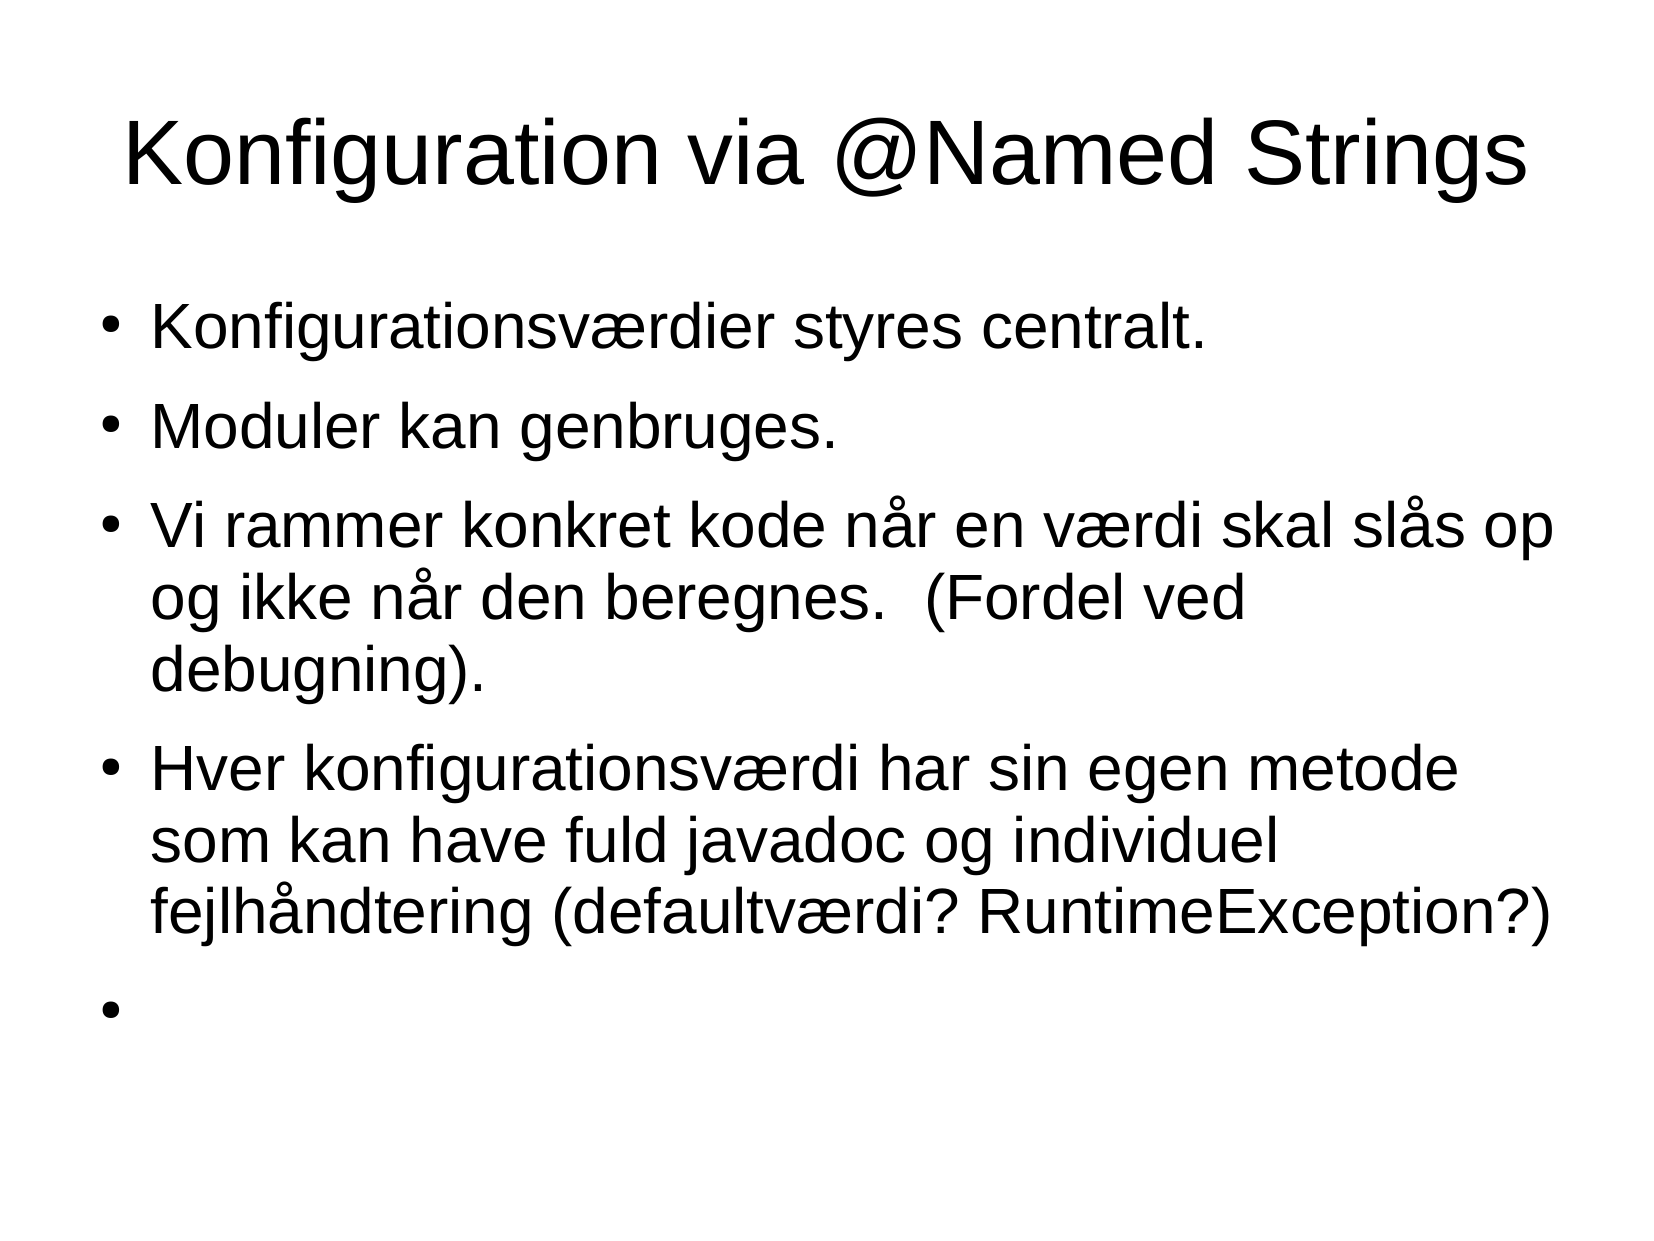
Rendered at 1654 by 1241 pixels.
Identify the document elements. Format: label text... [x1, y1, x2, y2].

title Konfiguration via @Named Strings [82, 49, 1571, 257]
list Konfigurationsværdier styres centralt. Moduler kan genbruges. Vi rammer konkret kode når en værdi skal slås op og ikke når den beregnes. (Fordel ved debugning). Hver konfigurationsværdi har sin egen metode som kan have fuld javadoc og individuel fejlhåndtering (defaultværdi? RuntimeException?) [82, 290, 1571, 1010]
